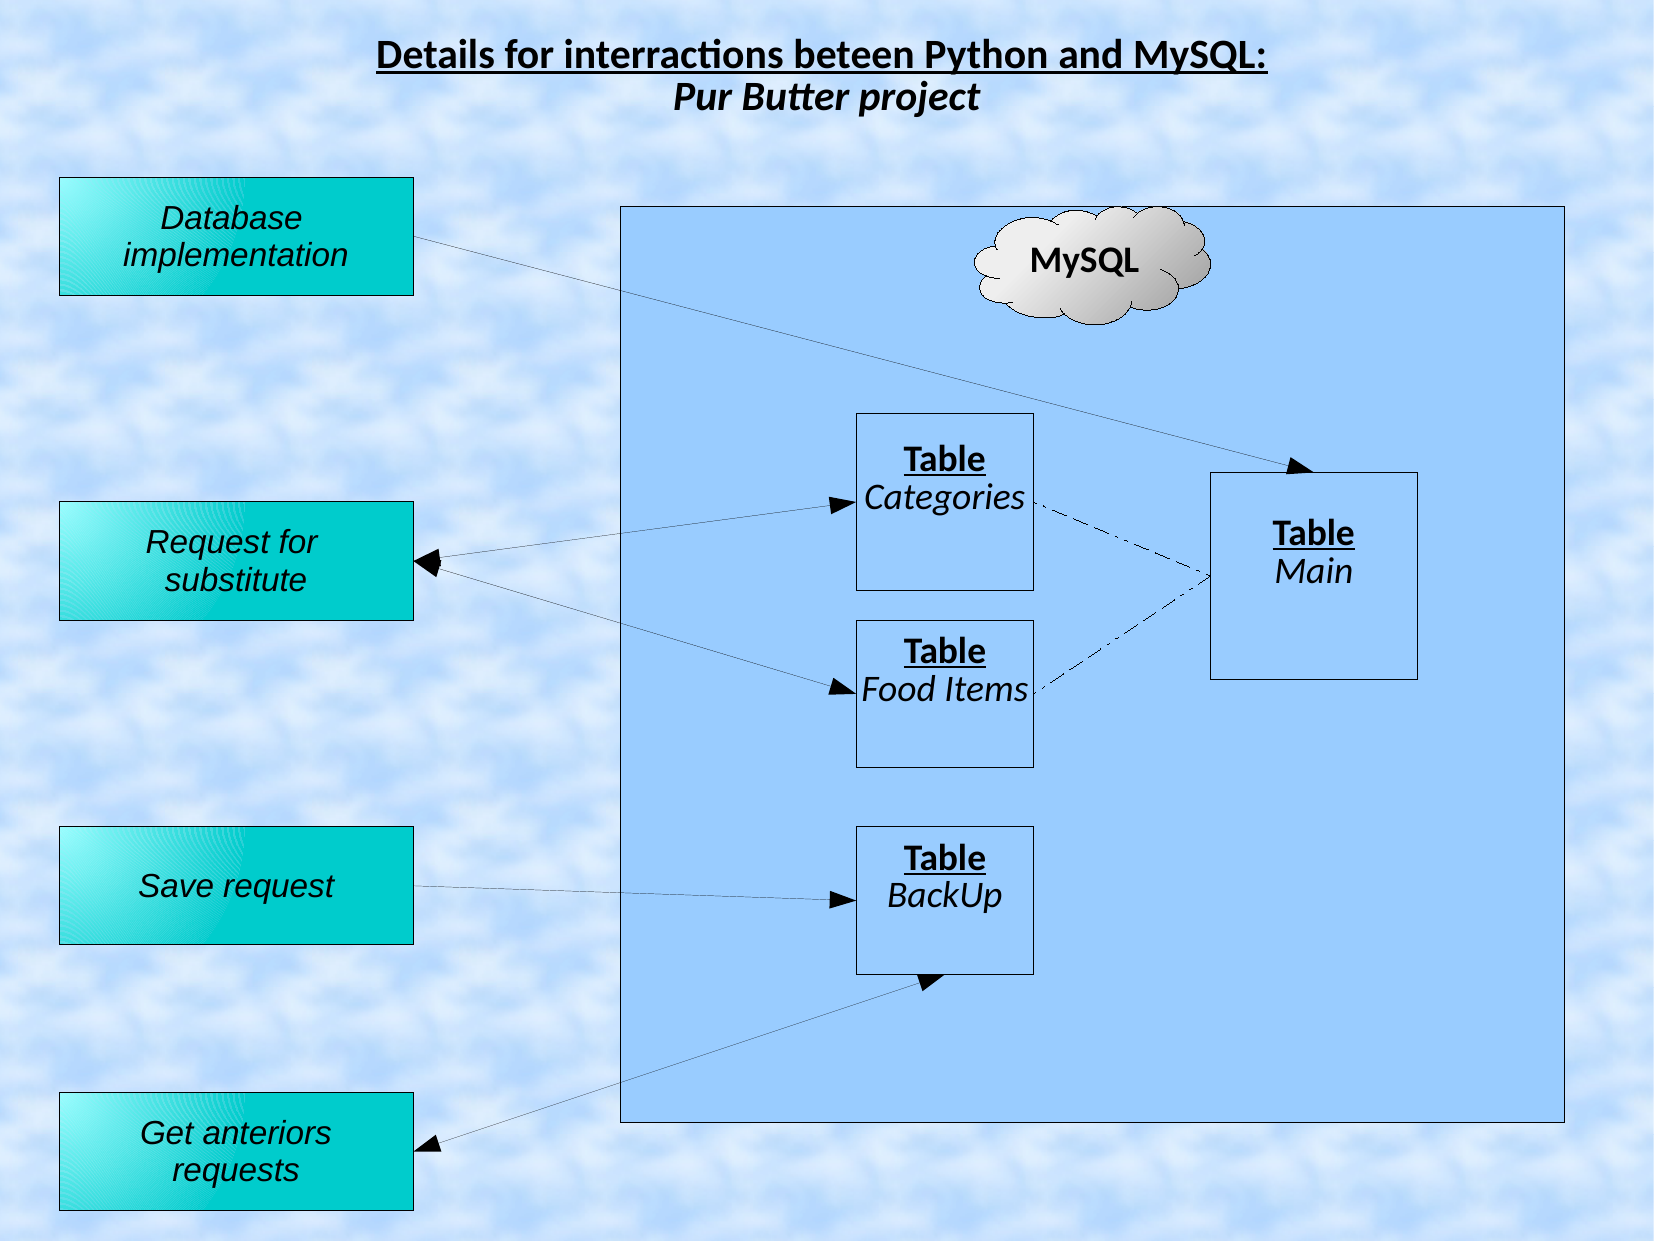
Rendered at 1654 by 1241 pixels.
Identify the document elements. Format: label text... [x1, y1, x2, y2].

text_box Details for interractions beteen Python and MySQL: Pur Butter project [354, 29, 1300, 147]
text_box Table Food Items [856, 620, 1034, 768]
text_box Database implementation [59, 177, 414, 296]
text_box Table BackUp [856, 826, 1034, 975]
text_box Table Categories [856, 413, 1034, 591]
text_box MySQL [974, 206, 1211, 325]
picture [0, 0, 1654, 1241]
text_box Table Main [1210, 472, 1418, 680]
text_box Request for substitute [59, 501, 414, 621]
text_box [1122, 206, 1152, 212]
text_box Save request [59, 826, 414, 945]
text_box Get anteriors requests [59, 1092, 414, 1211]
text_box [620, 893, 919, 1082]
text_box [620, 206, 1565, 1123]
